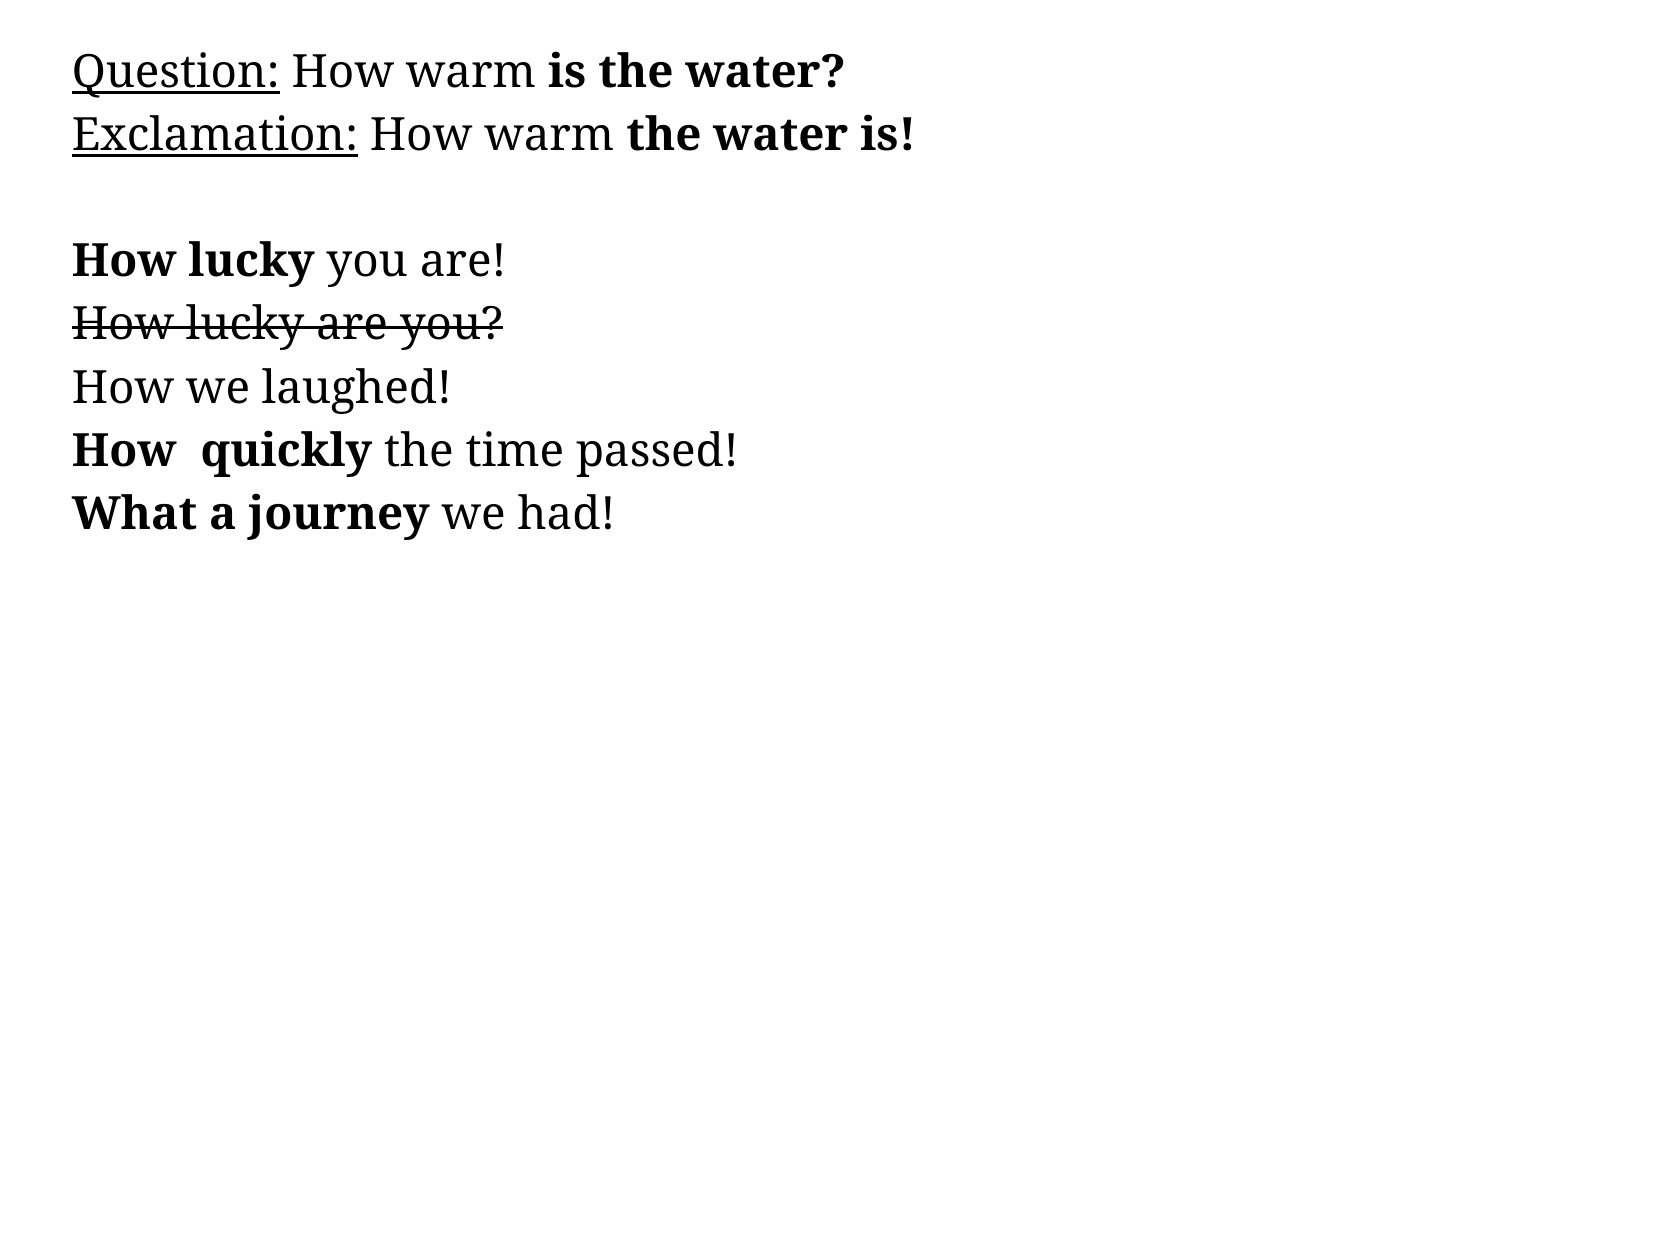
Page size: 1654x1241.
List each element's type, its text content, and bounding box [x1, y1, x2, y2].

text_box Question: How warm is the water? Exclamation: How warm the water is! How lucky you are! How lucky are you? How we laughed! How quickly the time passed! What a journey we had! [71, 31, 1560, 1140]
